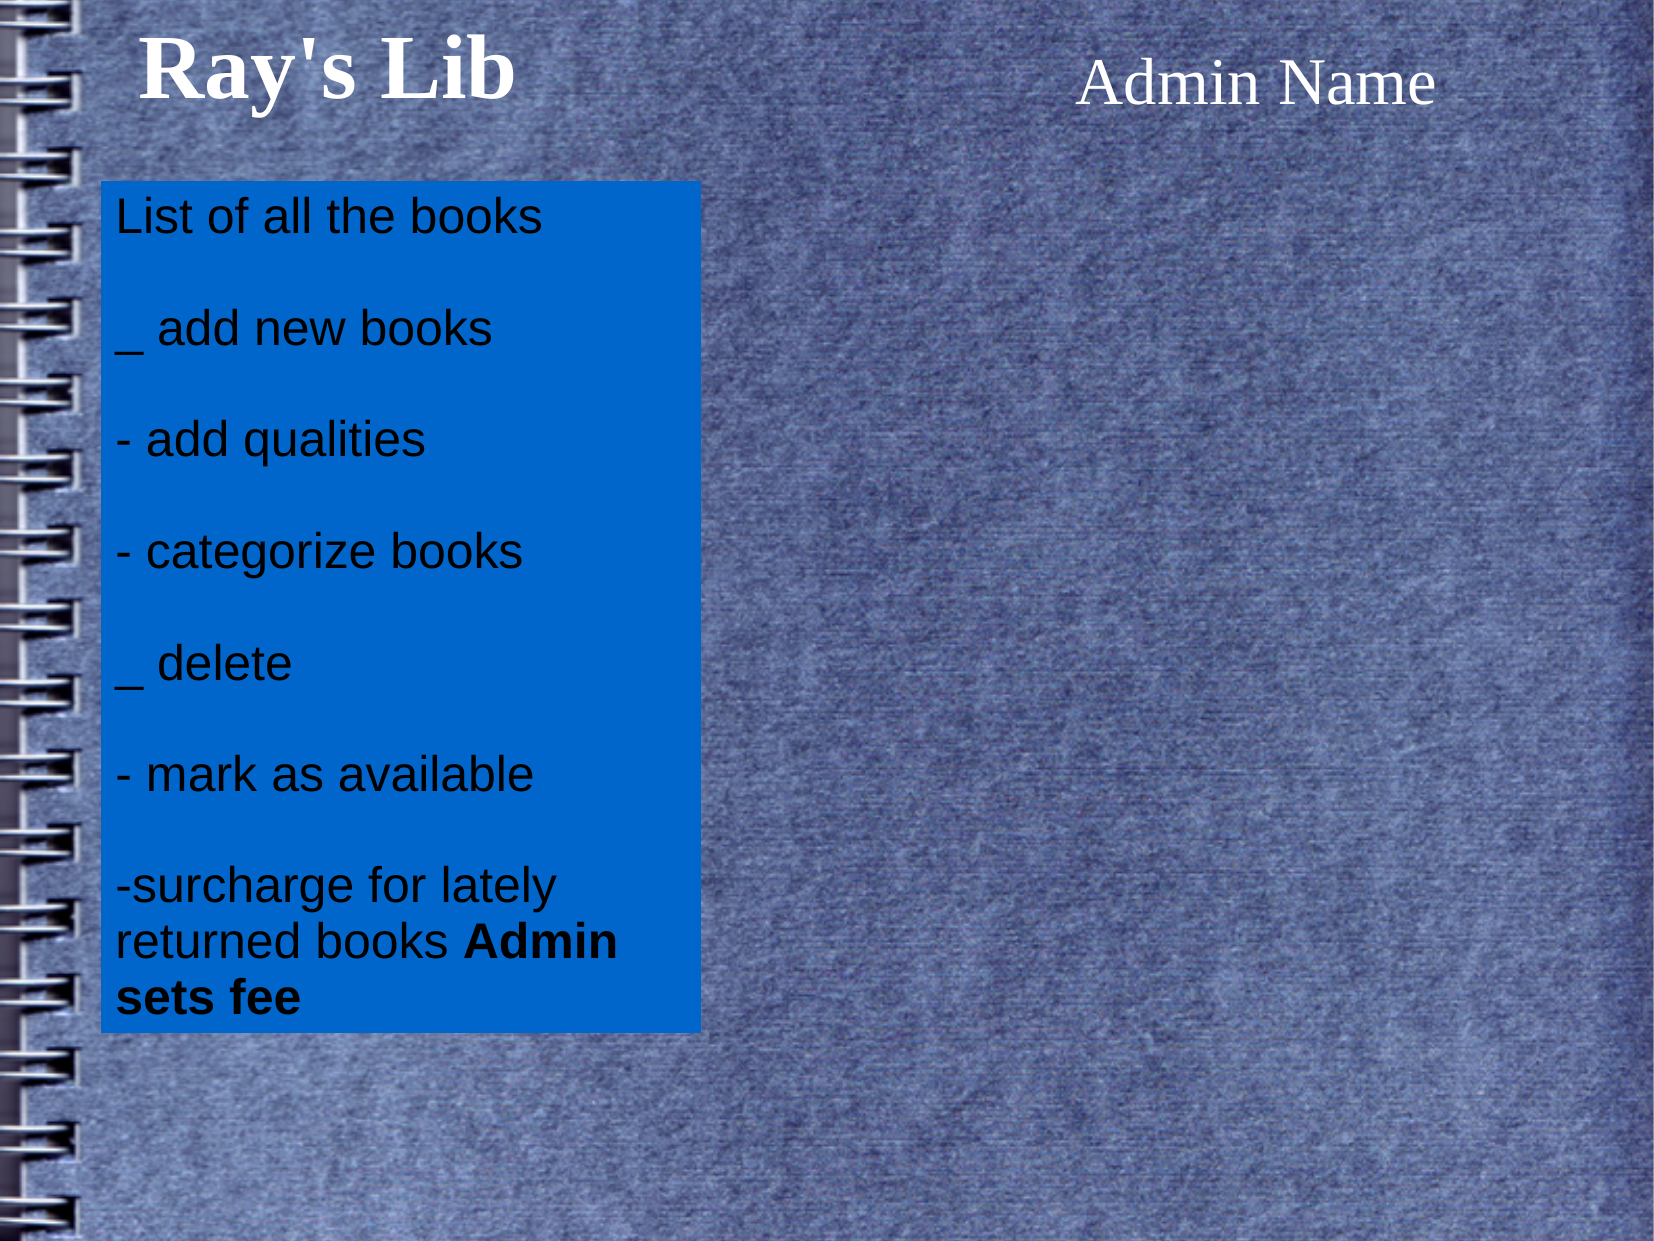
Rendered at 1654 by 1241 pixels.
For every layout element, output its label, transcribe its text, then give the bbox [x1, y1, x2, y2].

list Admin Name [1005, 45, 1576, 125]
table_header List of all the books _ add new books - add qualities - categorize books _ delete - mark as available -surcharge for lately returned books Admin sets fee [101, 181, 701, 1033]
picture [0, 0, 1654, 1241]
title Ray's Lib [56, 0, 601, 136]
